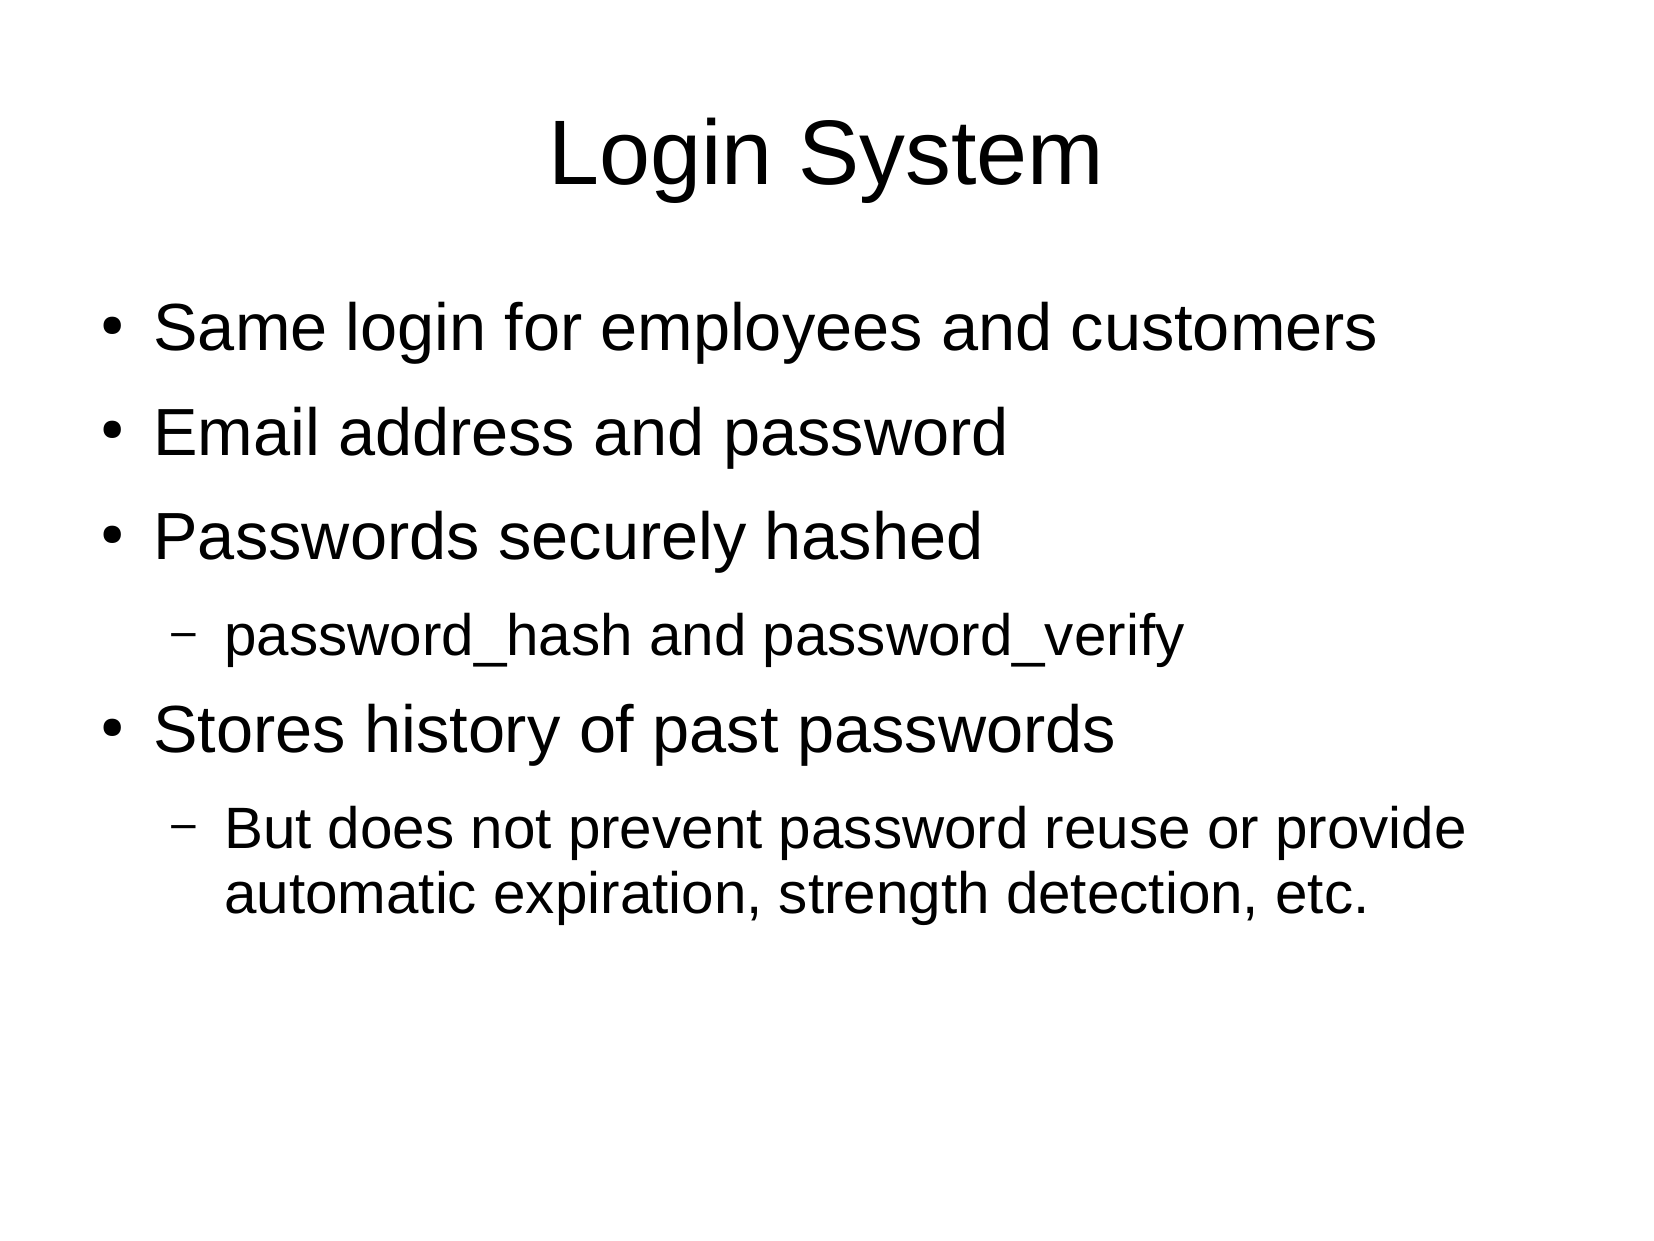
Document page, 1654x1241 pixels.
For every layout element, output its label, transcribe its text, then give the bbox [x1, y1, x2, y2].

title Login System [82, 49, 1571, 257]
list Same login for employees and customers Email address and password Passwords securely hashed password_hash and password_verify Stores history of past passwords But does not prevent password reuse or provide automatic expiration, strength detection, etc. [82, 290, 1538, 1010]
